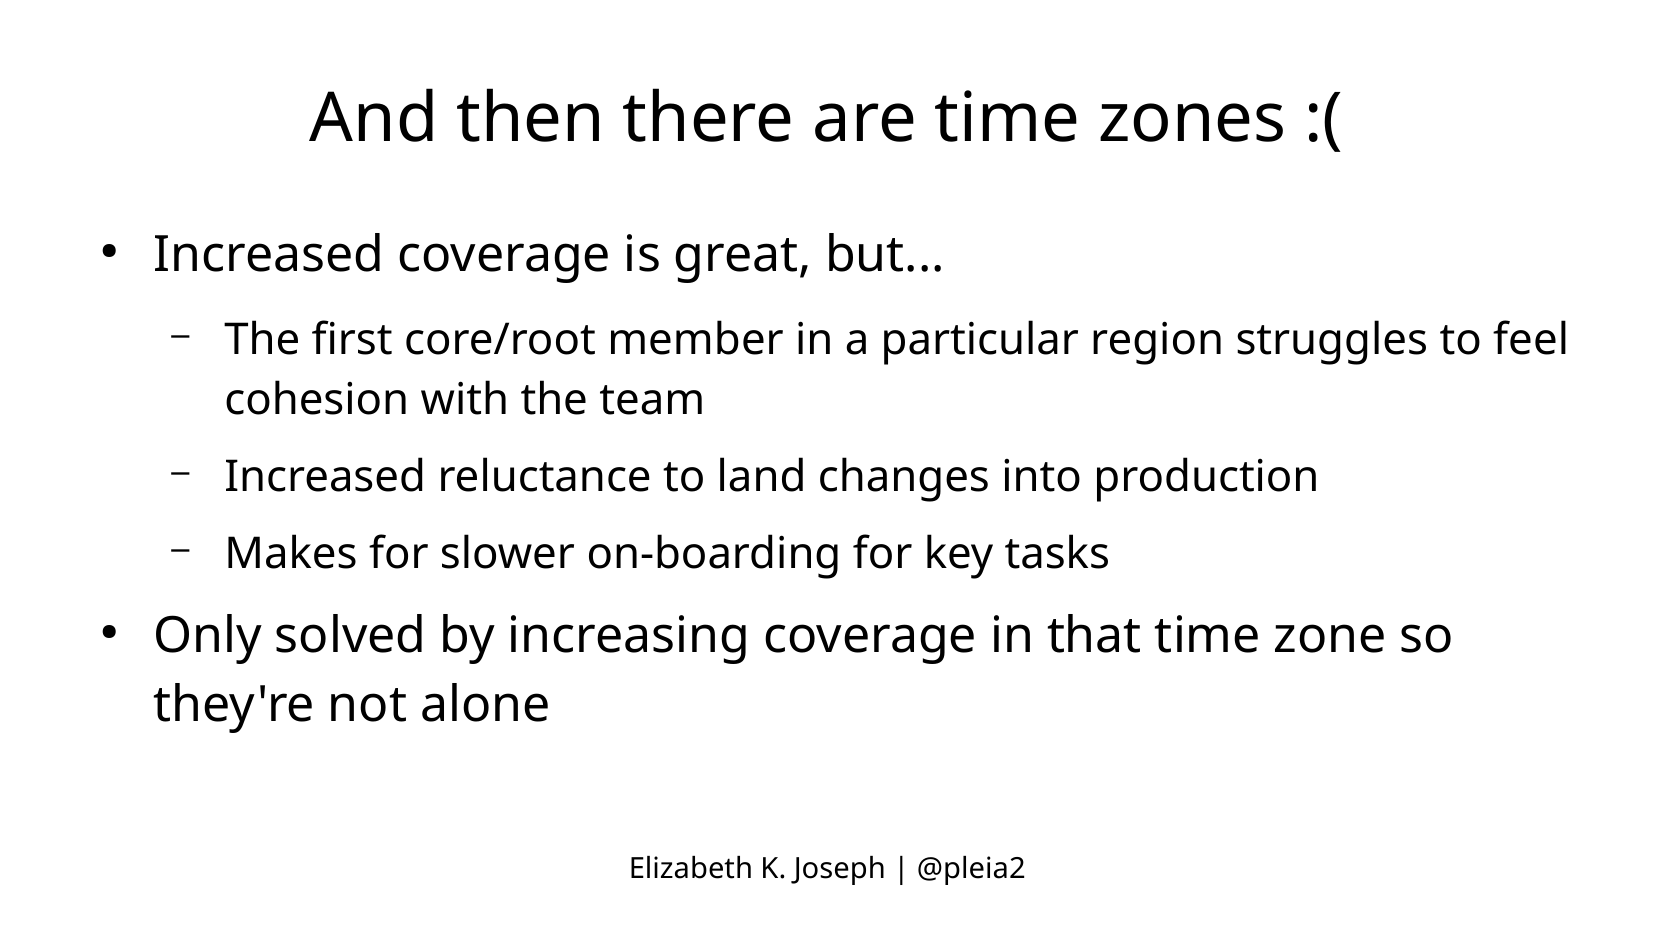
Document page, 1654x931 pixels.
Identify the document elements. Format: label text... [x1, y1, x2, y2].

list Increased coverage is great, but... The first core/root member in a particular region struggles to feel cohesion with the team Increased reluctance to land changes into production Makes for slower on-boarding for key tasks Only solved by increasing coverage in that time zone so they're not alone [82, 217, 1571, 758]
title And then there are time zones :( [82, 37, 1571, 193]
